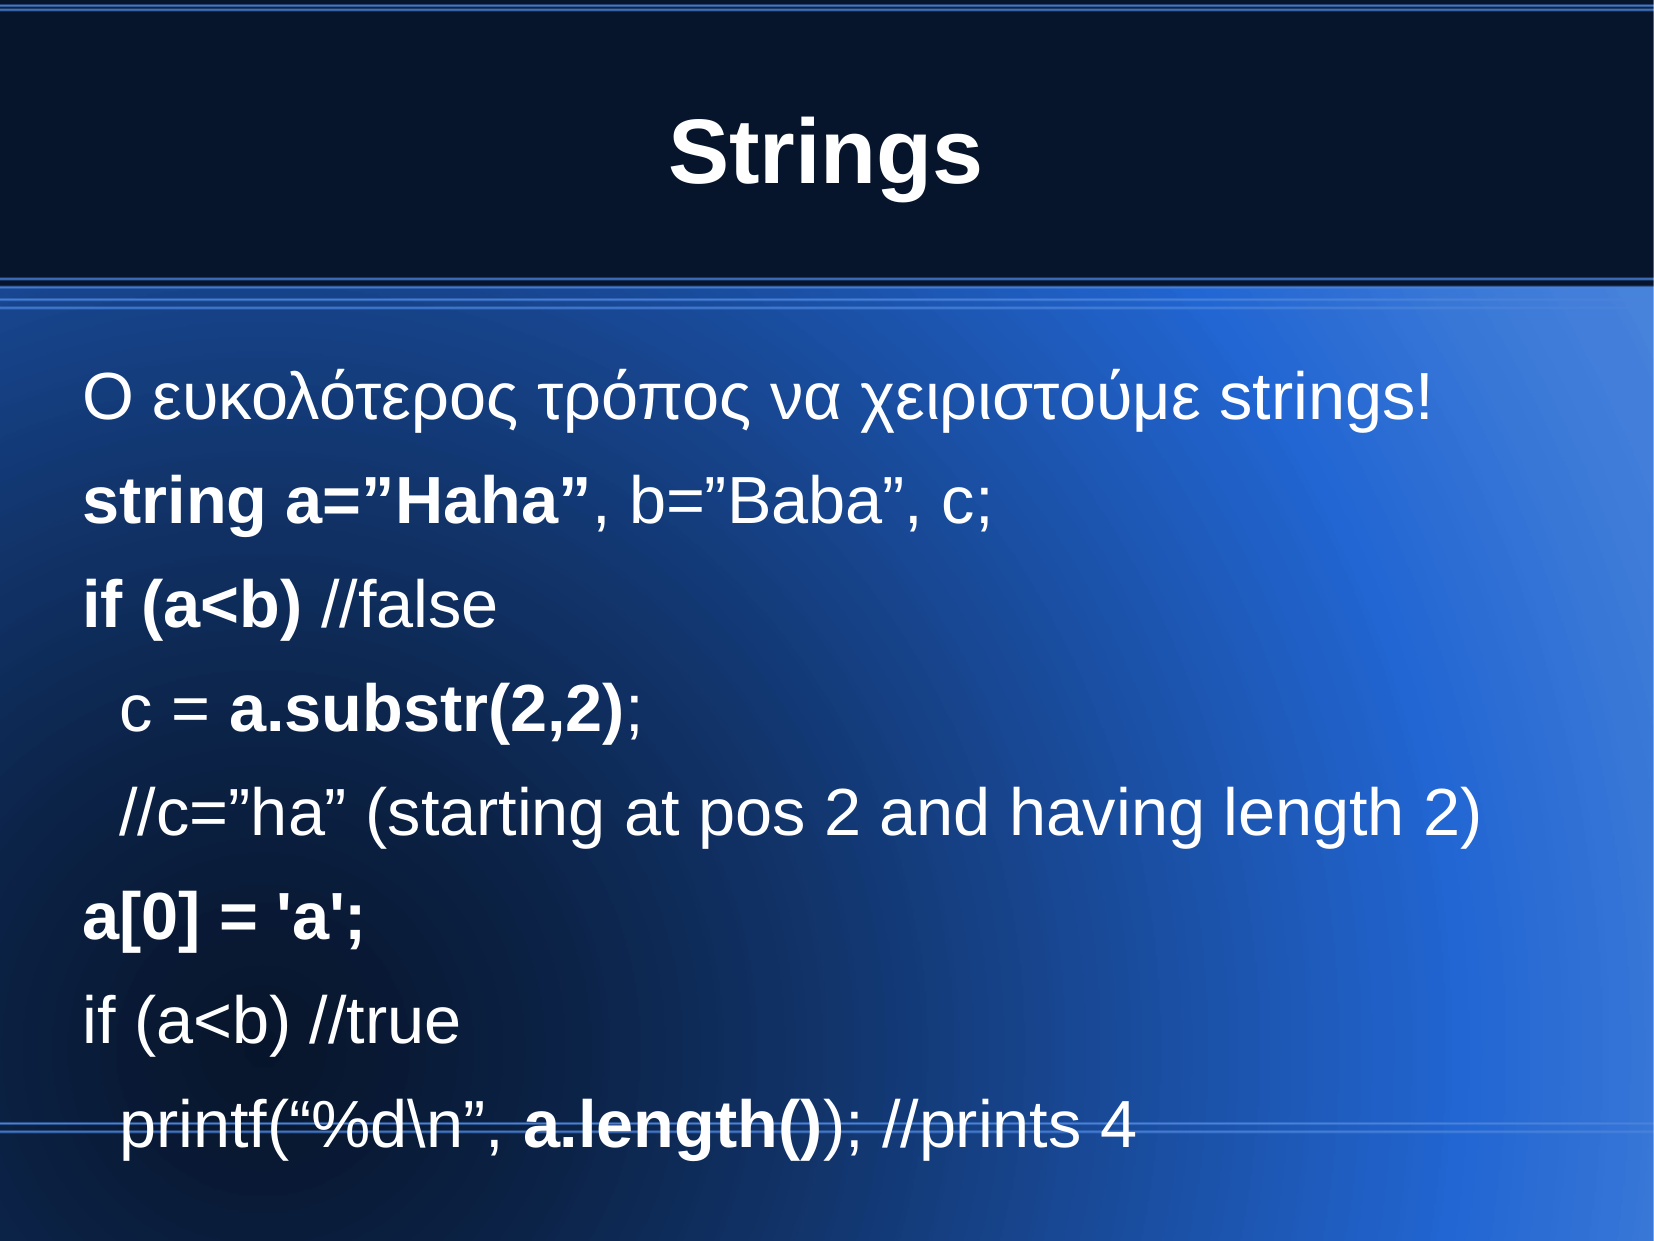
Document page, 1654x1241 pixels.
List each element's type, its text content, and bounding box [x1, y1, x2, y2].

title Strings [82, 49, 1570, 256]
list Ο ευκολότερος τρόπος να χειριστούμε strings! string a=”Haha”, b=”Baba”, c; if (a<b) //false c = a.substr(2,2); //c=”ha” (starting at pos 2 and having length 2) a[0] = 'a'; if (a<b) //true printf(“%d\n”, a.length()); //prints 4 [82, 355, 1570, 1173]
picture [0, 0, 1654, 1241]
